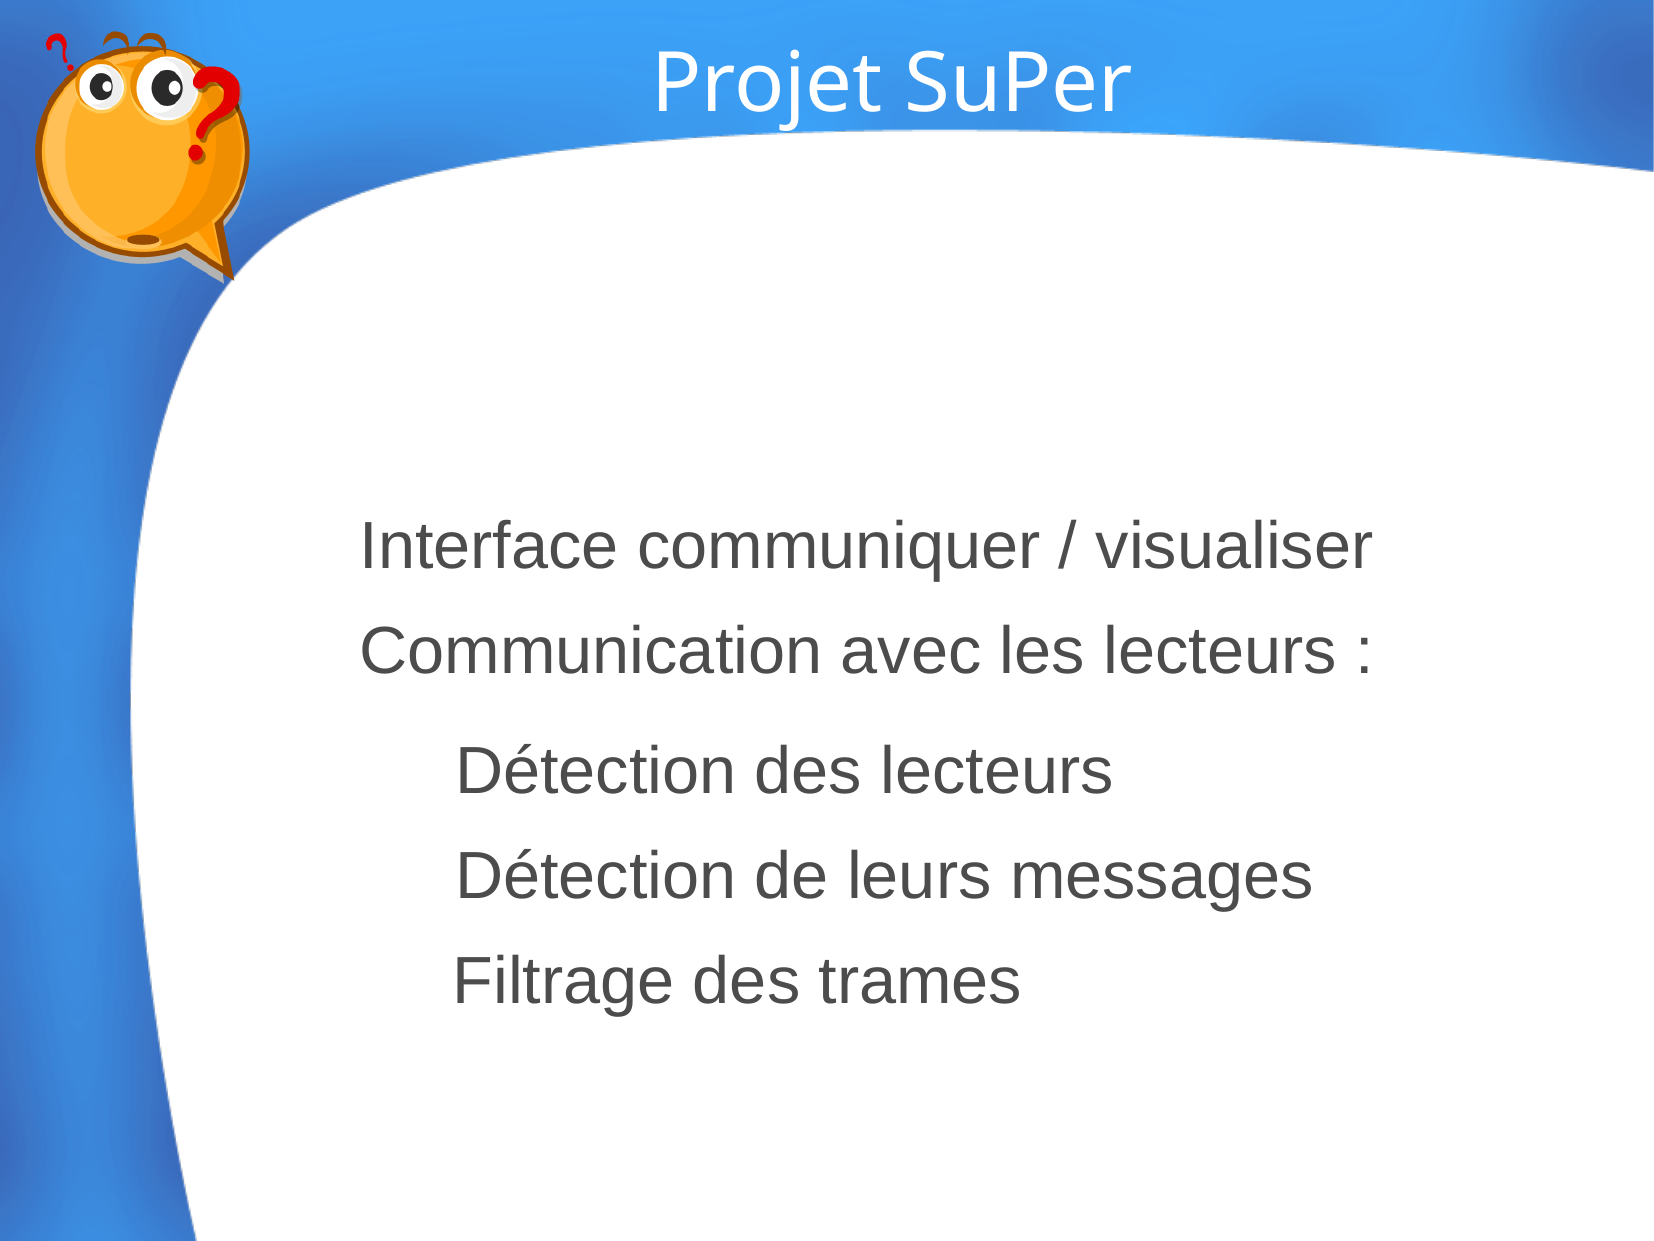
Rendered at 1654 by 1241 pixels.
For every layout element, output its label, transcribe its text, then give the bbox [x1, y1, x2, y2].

list Filtrage des trames [402, 943, 1458, 1141]
list Détection des lecteurs Détection de leurs messages [399, 733, 1456, 931]
list Interface communiquer / visualiser Communication avec les lecteurs : [300, 508, 1591, 721]
title Projet SuPer [300, 12, 1486, 148]
picture [0, 0, 1654, 1241]
list Travail effectué [315, 171, 1486, 421]
